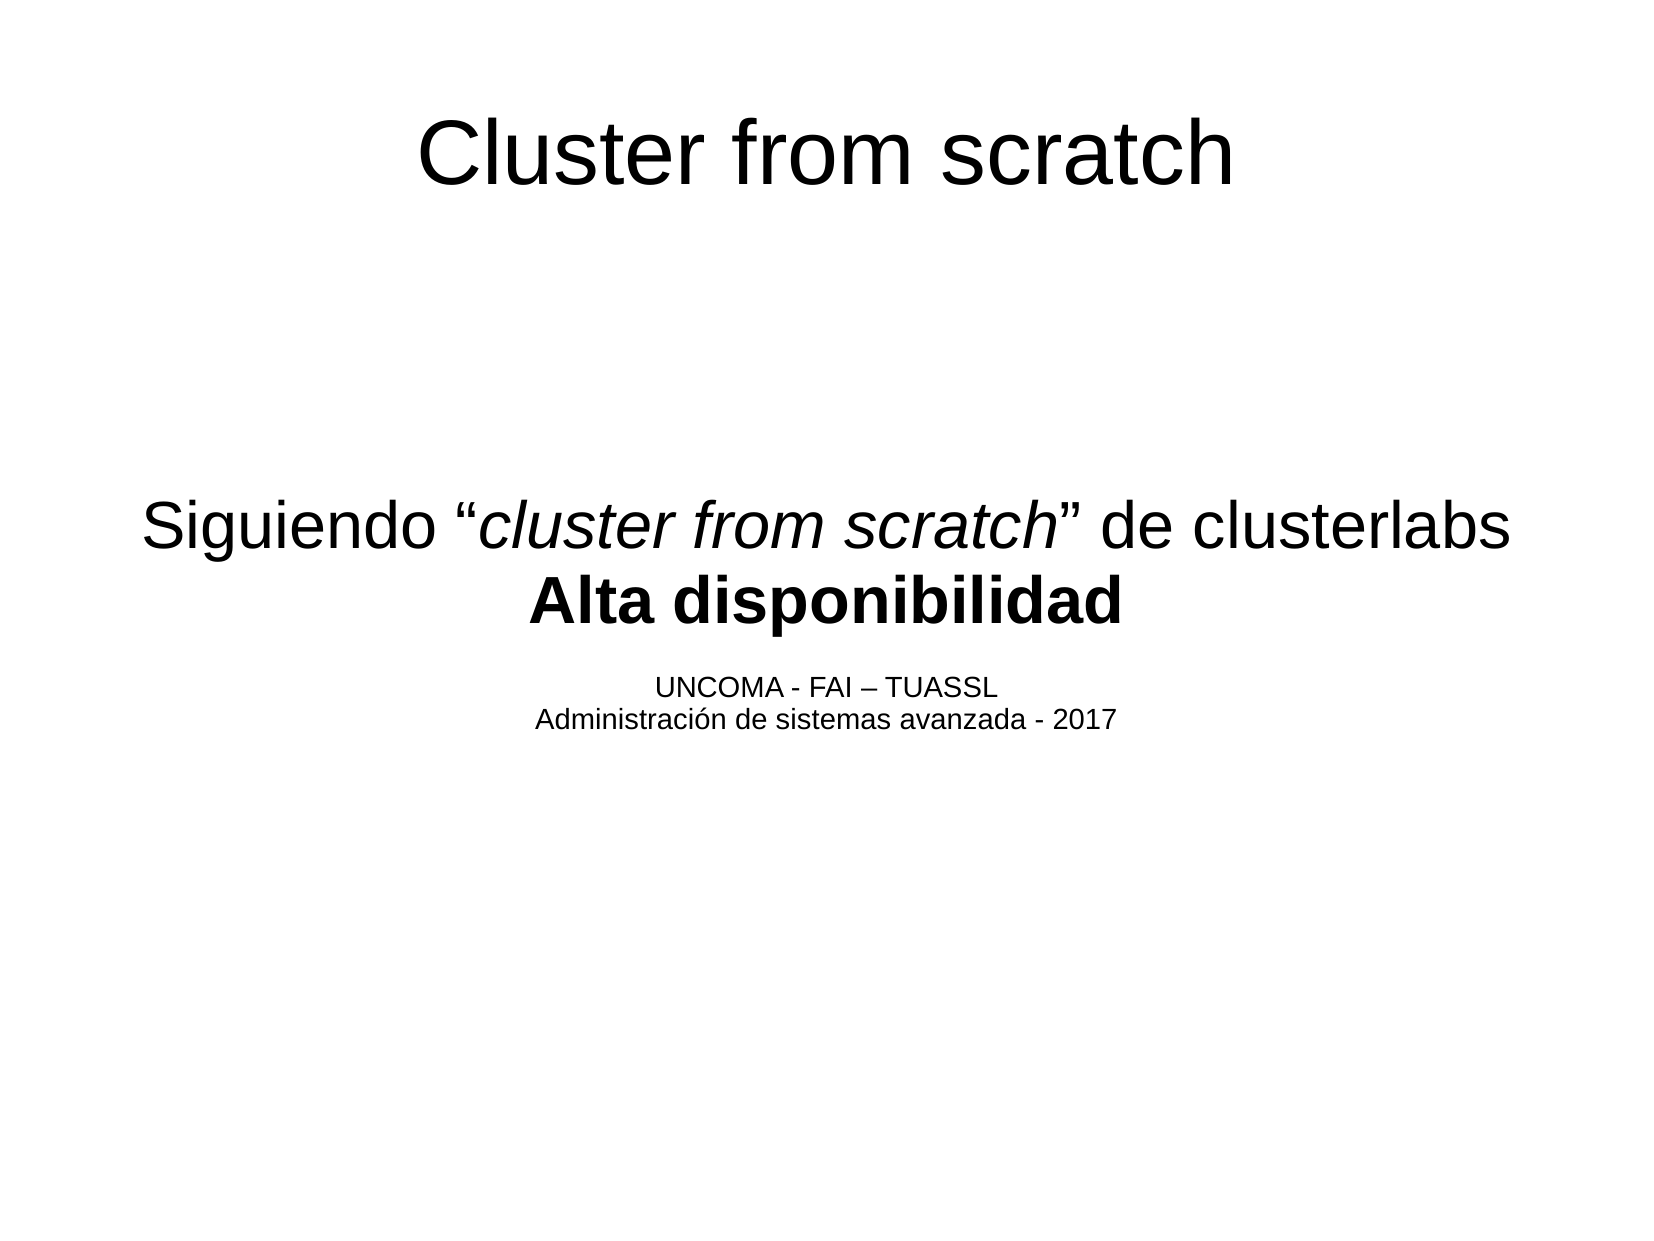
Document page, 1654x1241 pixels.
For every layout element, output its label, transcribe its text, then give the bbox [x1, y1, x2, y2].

title Cluster from scratch [82, 49, 1571, 257]
subtitle Siguiendo “cluster from scratch” de clusterlabs Alta disponibilidad UNCOMA - FAI – TUASSL Administración de sistemas avanzada - 2017 [82, 290, 1571, 1010]
